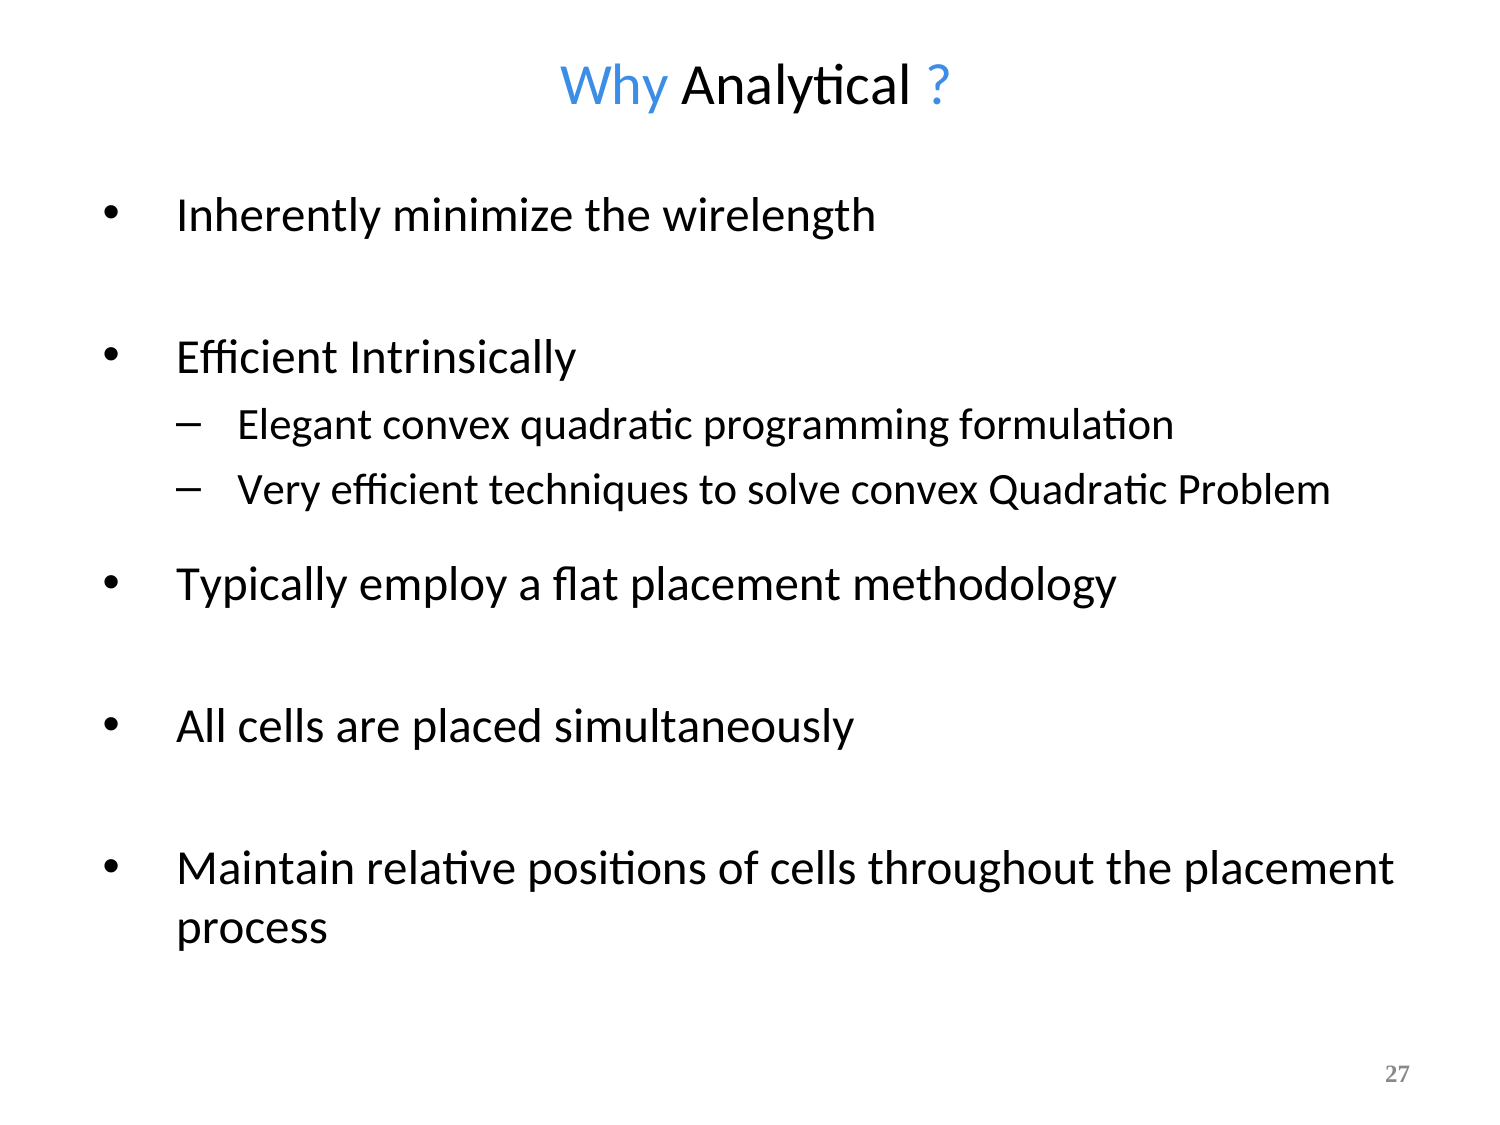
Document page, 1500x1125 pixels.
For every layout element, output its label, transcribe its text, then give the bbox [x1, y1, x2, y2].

text_box <number> [1074, 1042, 1426, 1103]
list Inherently minimize the wirelength Efficient Intrinsically Elegant convex quadratic programming formulation Very efficient techniques to solve convex Quadratic Problem Typically employ a flat placement methodology All cells are placed simultaneously Maintain relative positions of cells throughout the placement process [87, 174, 1426, 963]
title Why Analytical ? [75, 29, 1438, 132]
